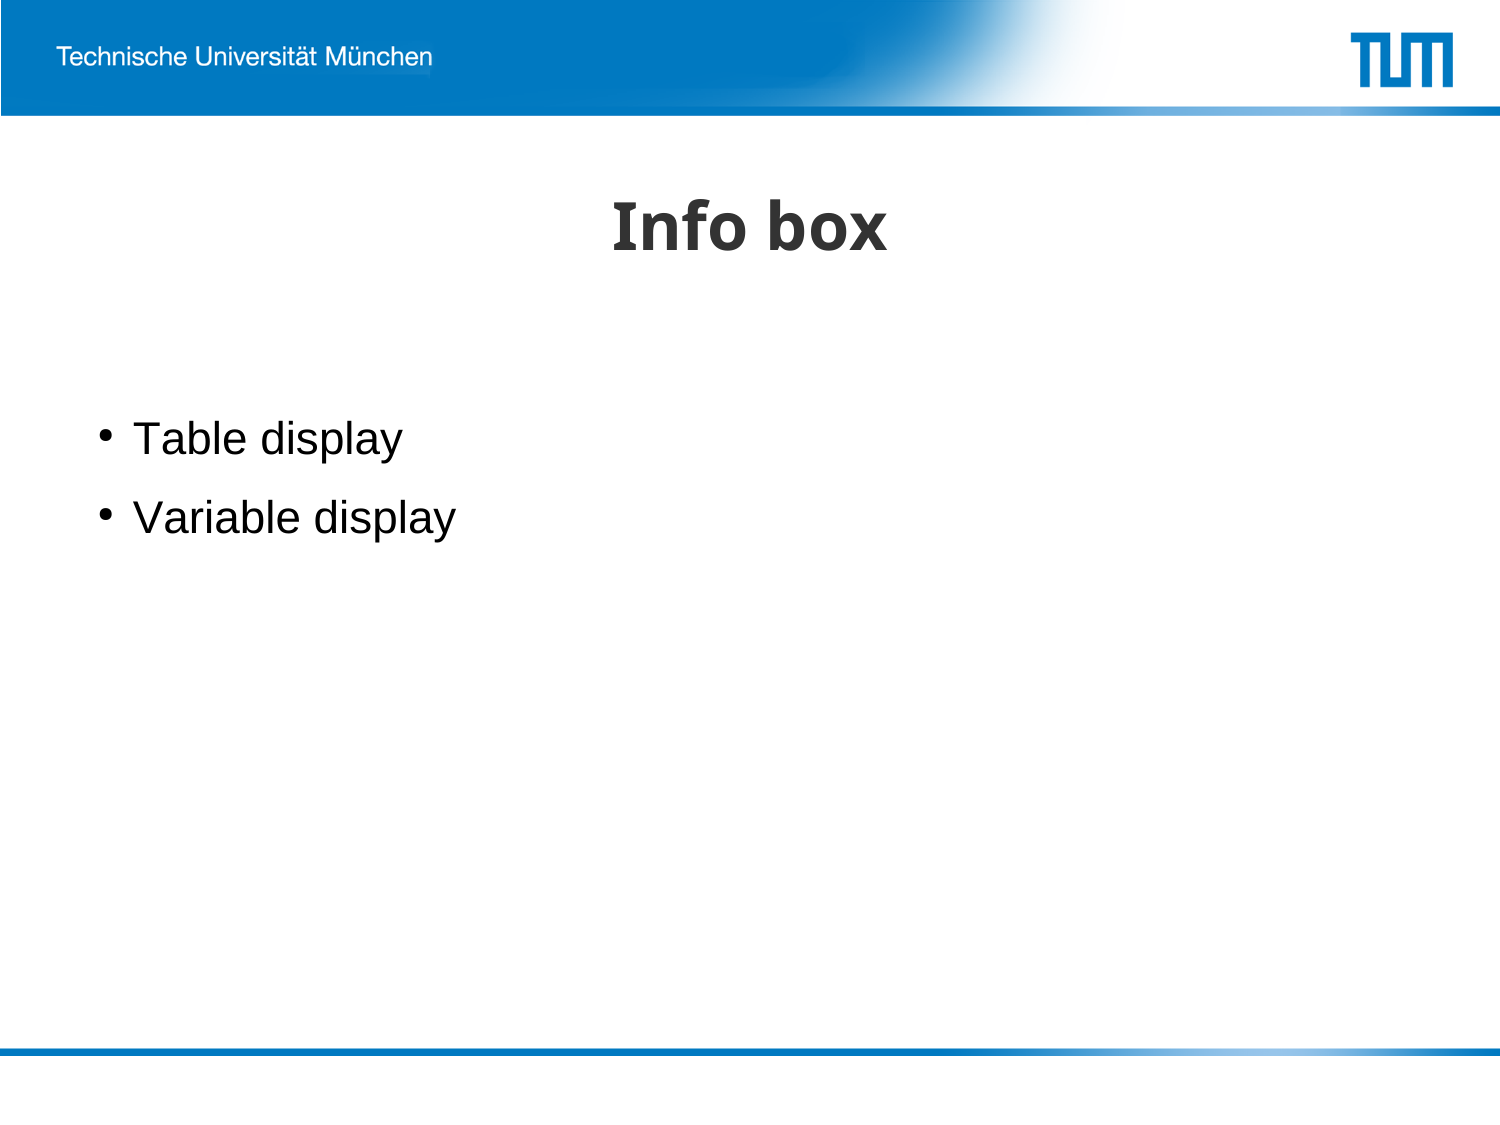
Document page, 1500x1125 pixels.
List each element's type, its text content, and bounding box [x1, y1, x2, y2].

picture [0, 0, 1500, 1125]
text_box Table display Variable display [82, 401, 1418, 551]
text_box Info box [53, 125, 1447, 324]
